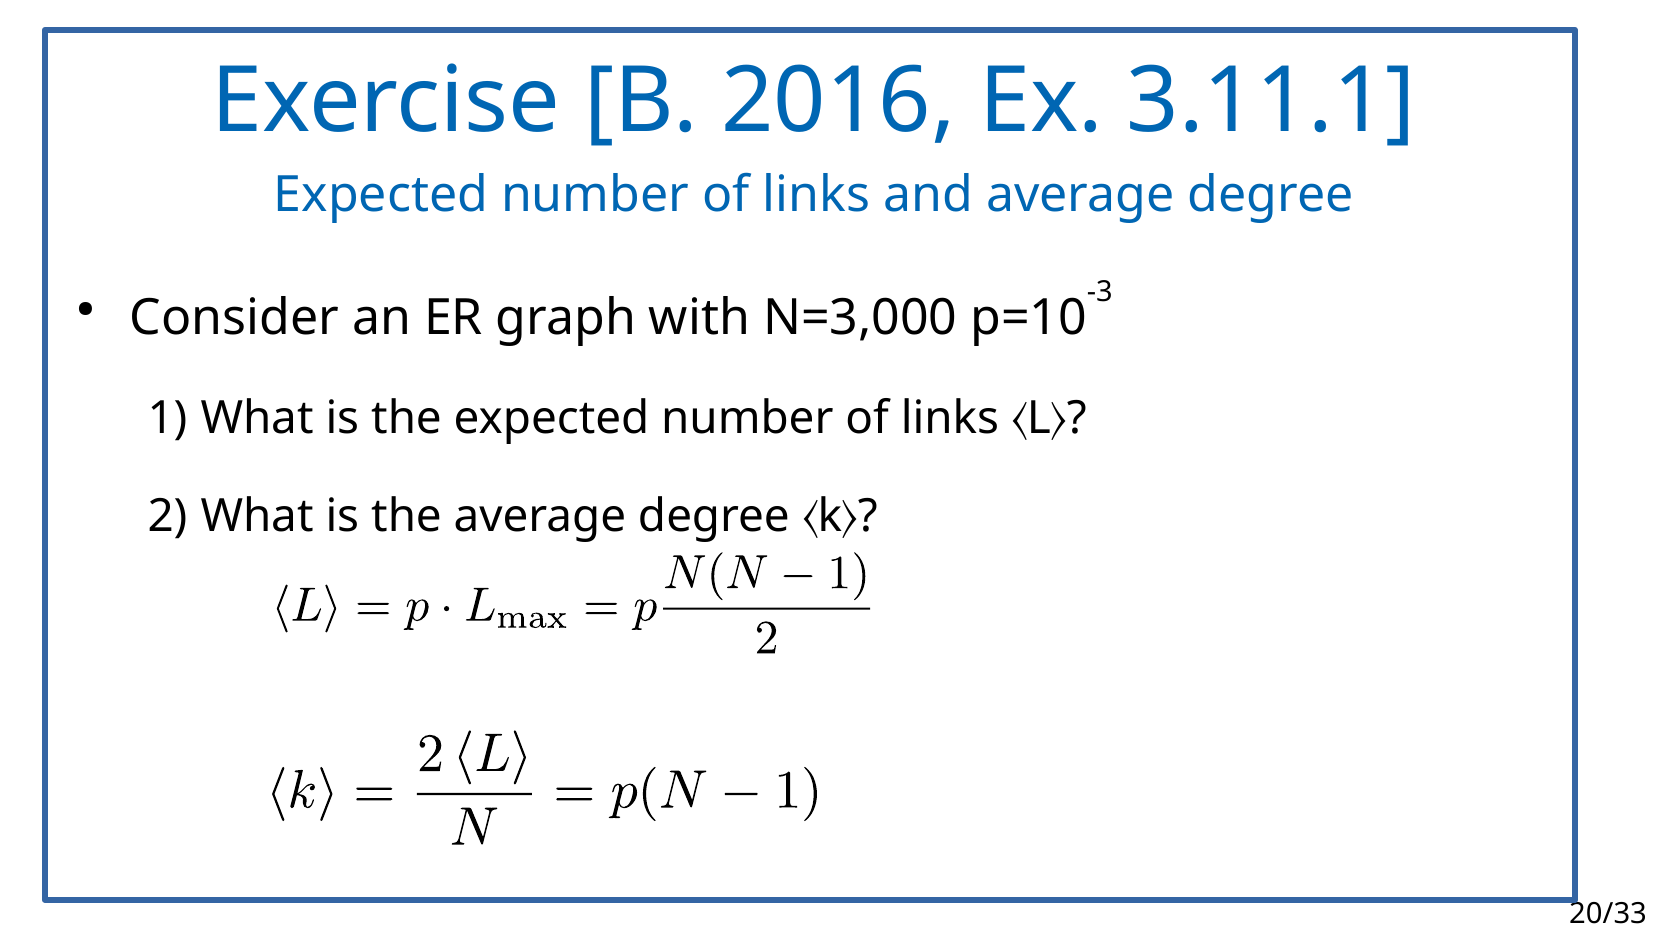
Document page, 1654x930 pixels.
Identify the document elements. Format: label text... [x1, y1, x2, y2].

list Consider an ER graph with N=3,000 p=10-3 What is the expected number of links 〈L〉? What is the average degree 〈k〉? [58, 270, 1547, 811]
title Exercise [B. 2016, Ex. 3.11.1] Expected number of links and average degree [53, 33, 1572, 230]
text_box [266, 730, 823, 845]
text_box [271, 552, 871, 654]
